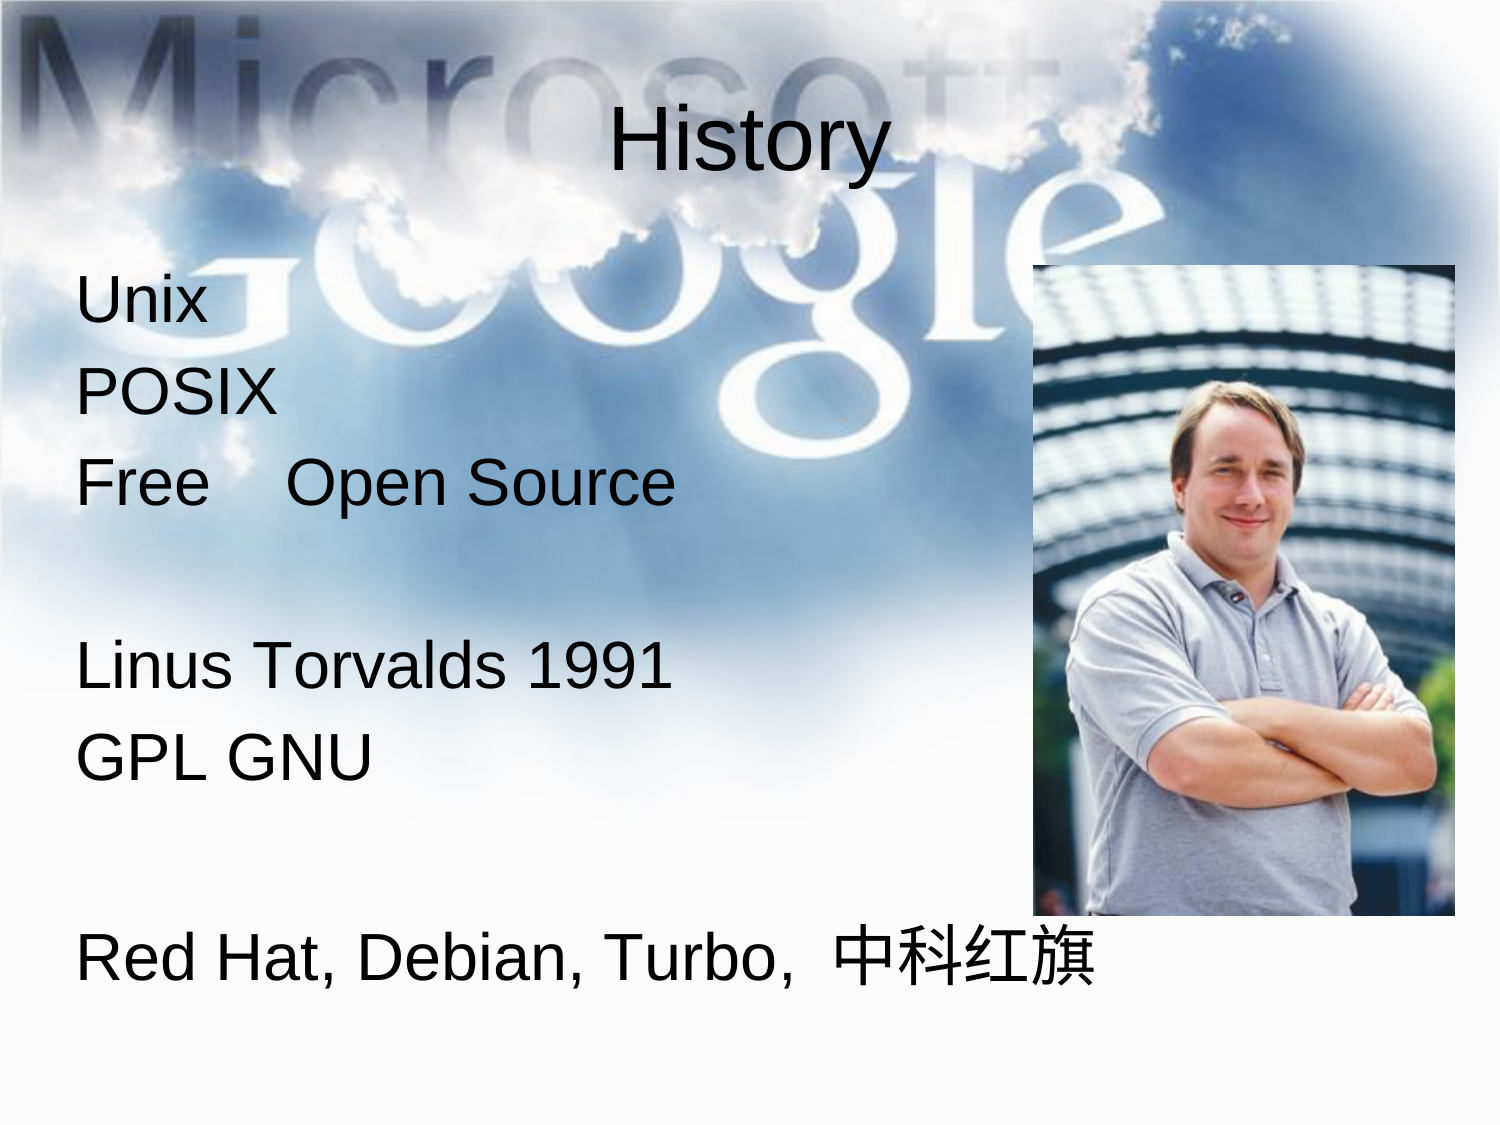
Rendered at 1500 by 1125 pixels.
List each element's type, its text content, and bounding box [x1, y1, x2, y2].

list Unix POSIX Free Open Source Linus Torvalds 1991 GPL GNU Red Hat, Debian, Turbo, 中科红旗 [75, 262, 1426, 1006]
title History [75, 45, 1426, 233]
picture [0, 0, 1500, 1125]
